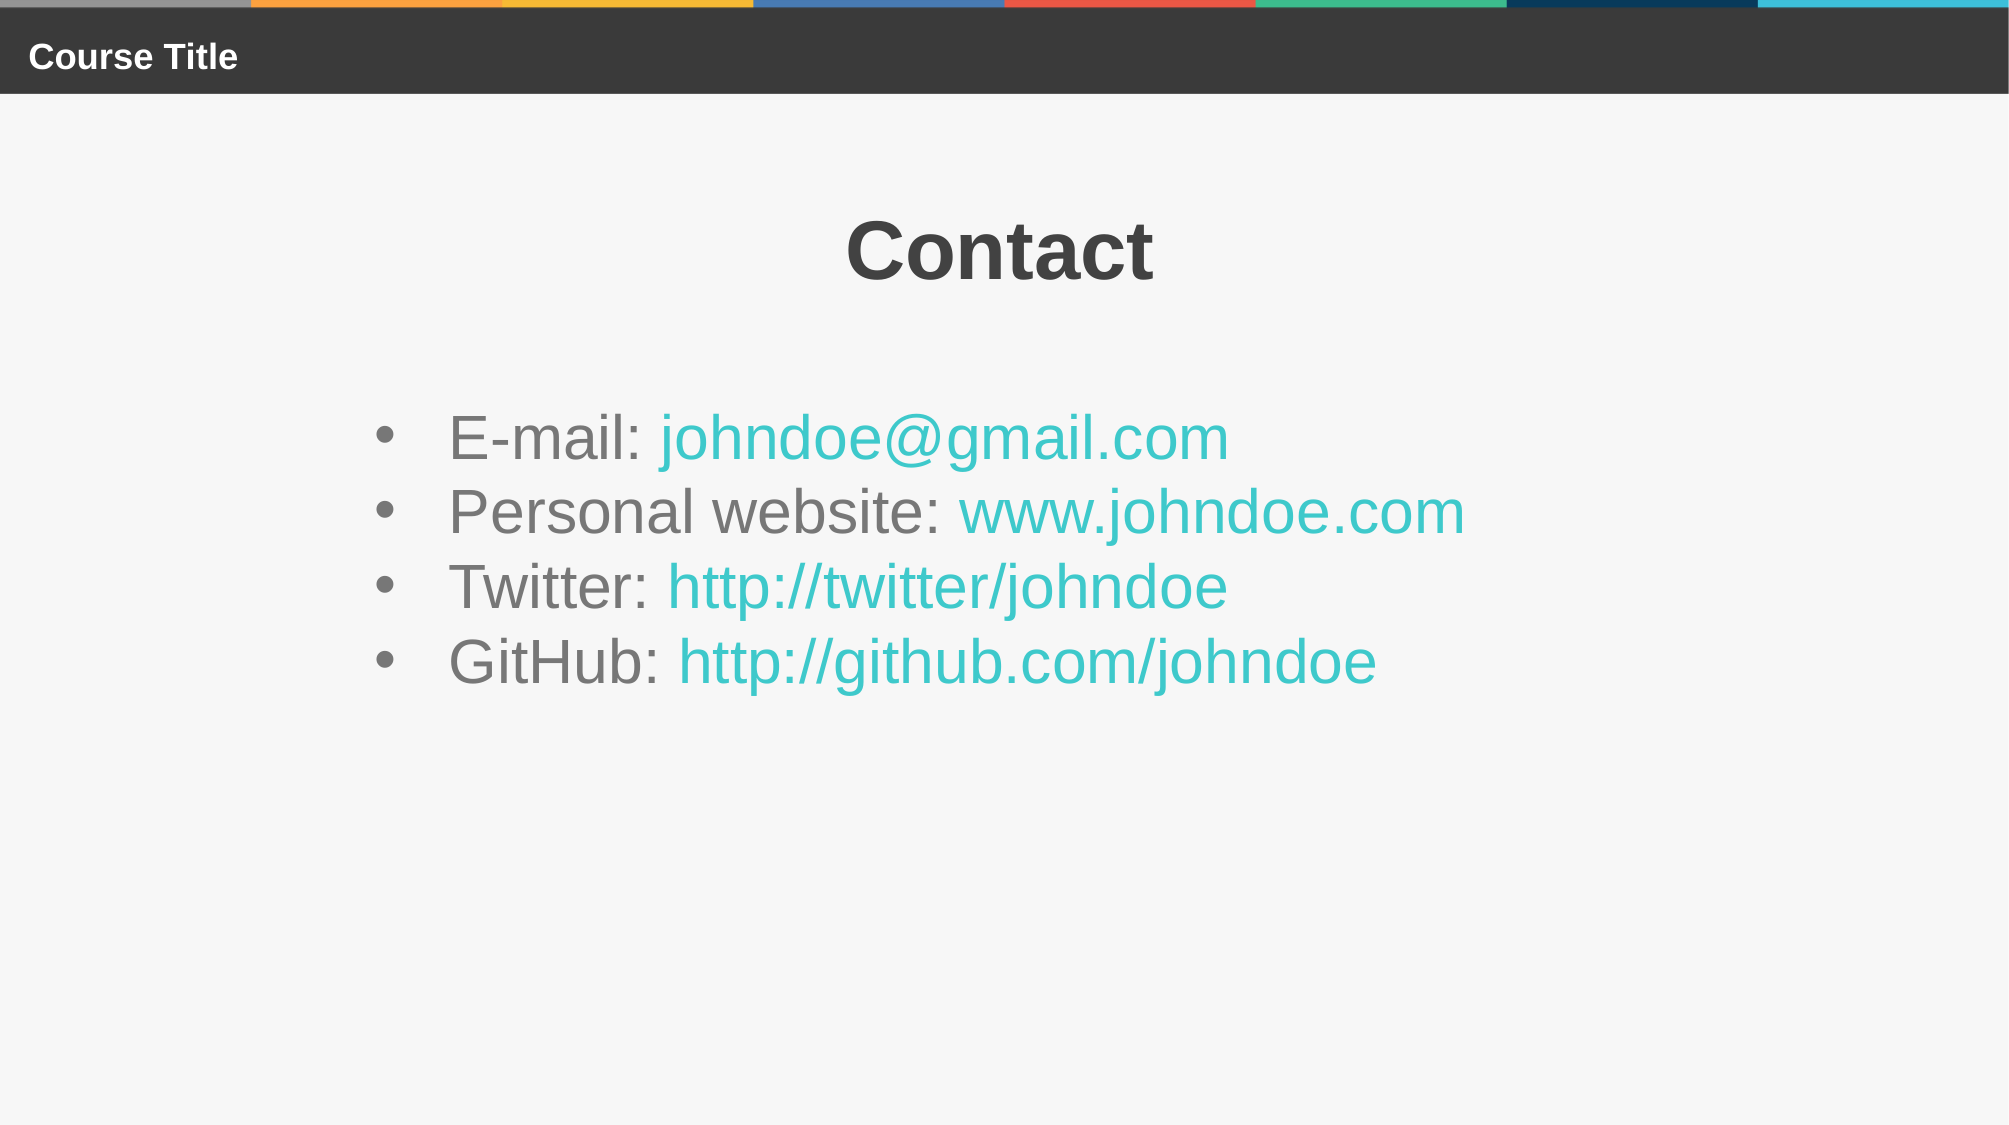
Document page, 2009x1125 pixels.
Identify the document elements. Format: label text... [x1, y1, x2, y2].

text_box Course Title [13, 26, 254, 85]
picture [0, 0, 2009, 1125]
text_box E-mail: johndoe@gmail.com Personal website: www.johndoe.com Twitter: http://twitter/johndoe GitHub: http://github.com/johndoe [359, 389, 1649, 704]
text_box Contact [0, 178, 2000, 315]
